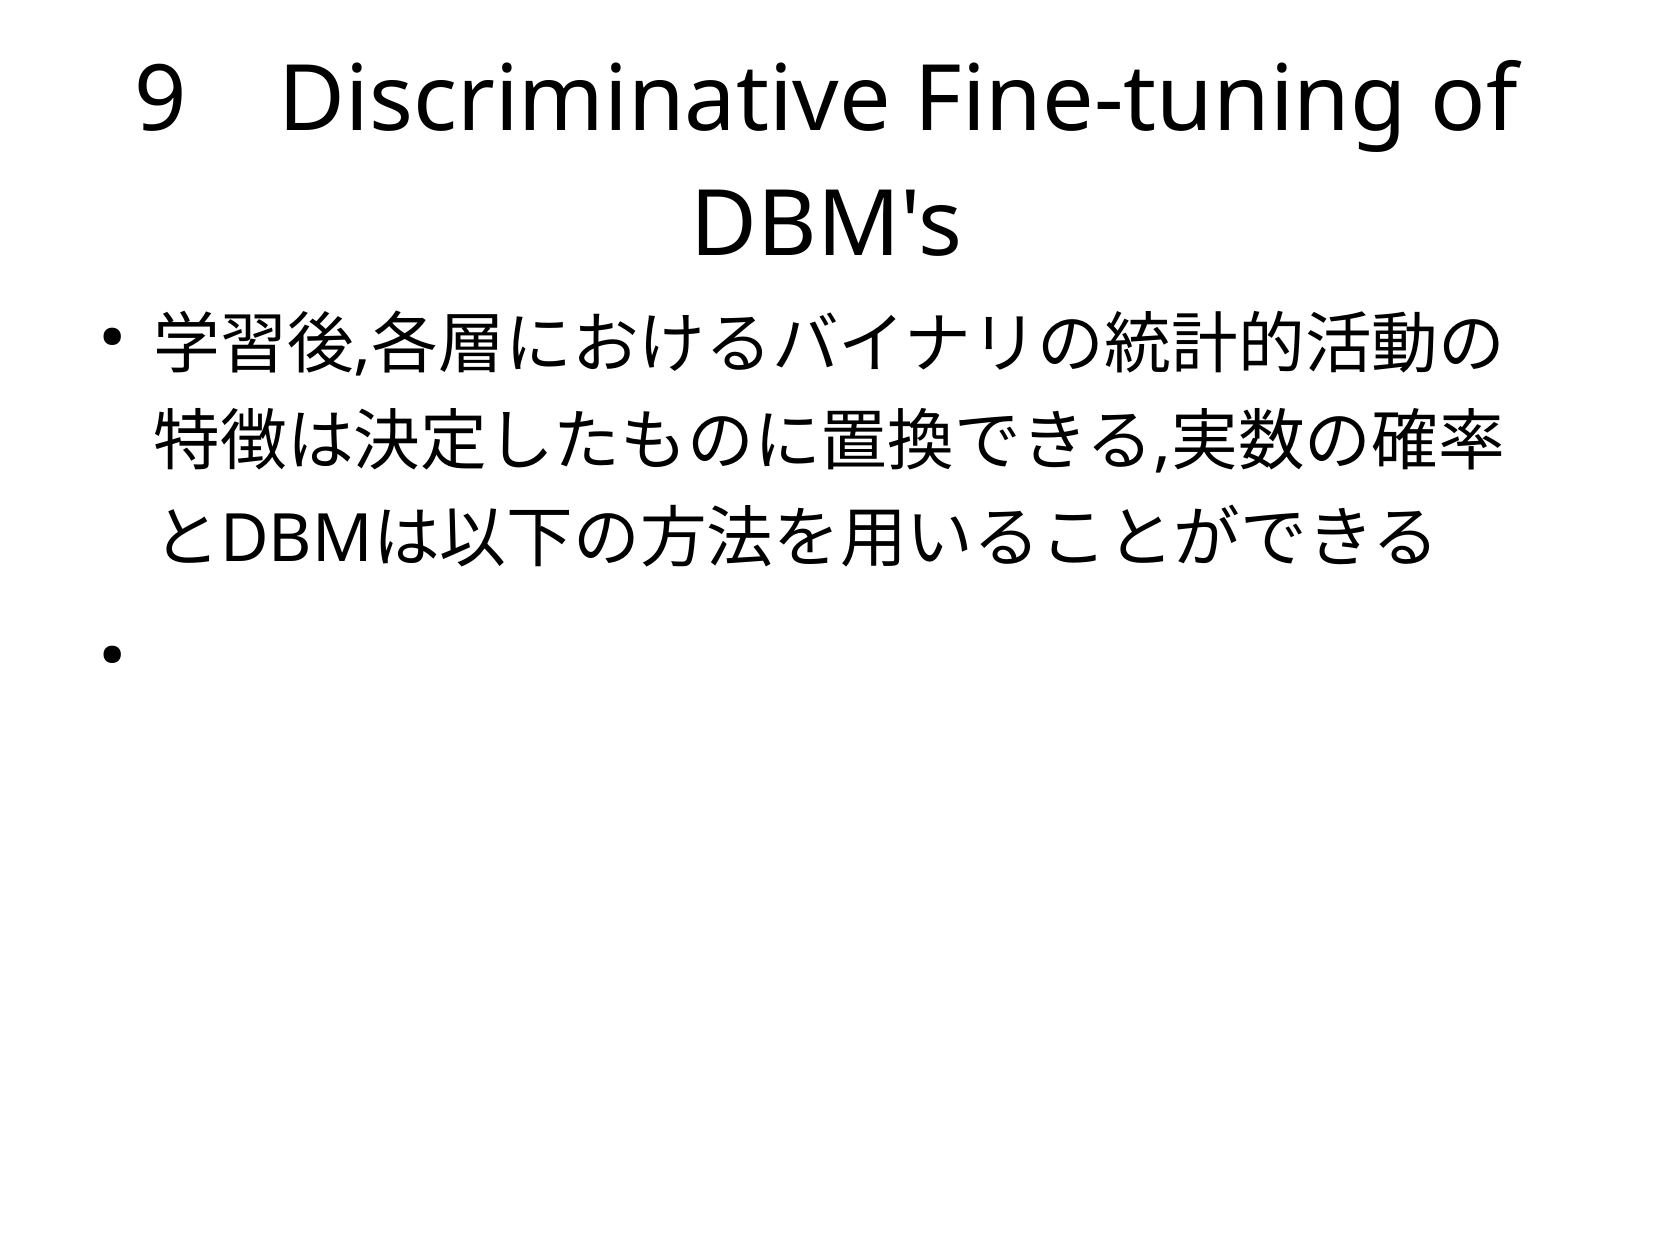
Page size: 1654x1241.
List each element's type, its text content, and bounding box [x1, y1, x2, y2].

list 学習後,各層におけるバイナリの統計的活動の特徴は決定したものに置換できる,実数の確率とDBMは以下の方法を用いることができる [82, 290, 1571, 1109]
title 9 Discriminative Fine-tuning of DBM's [82, 56, 1571, 250]
